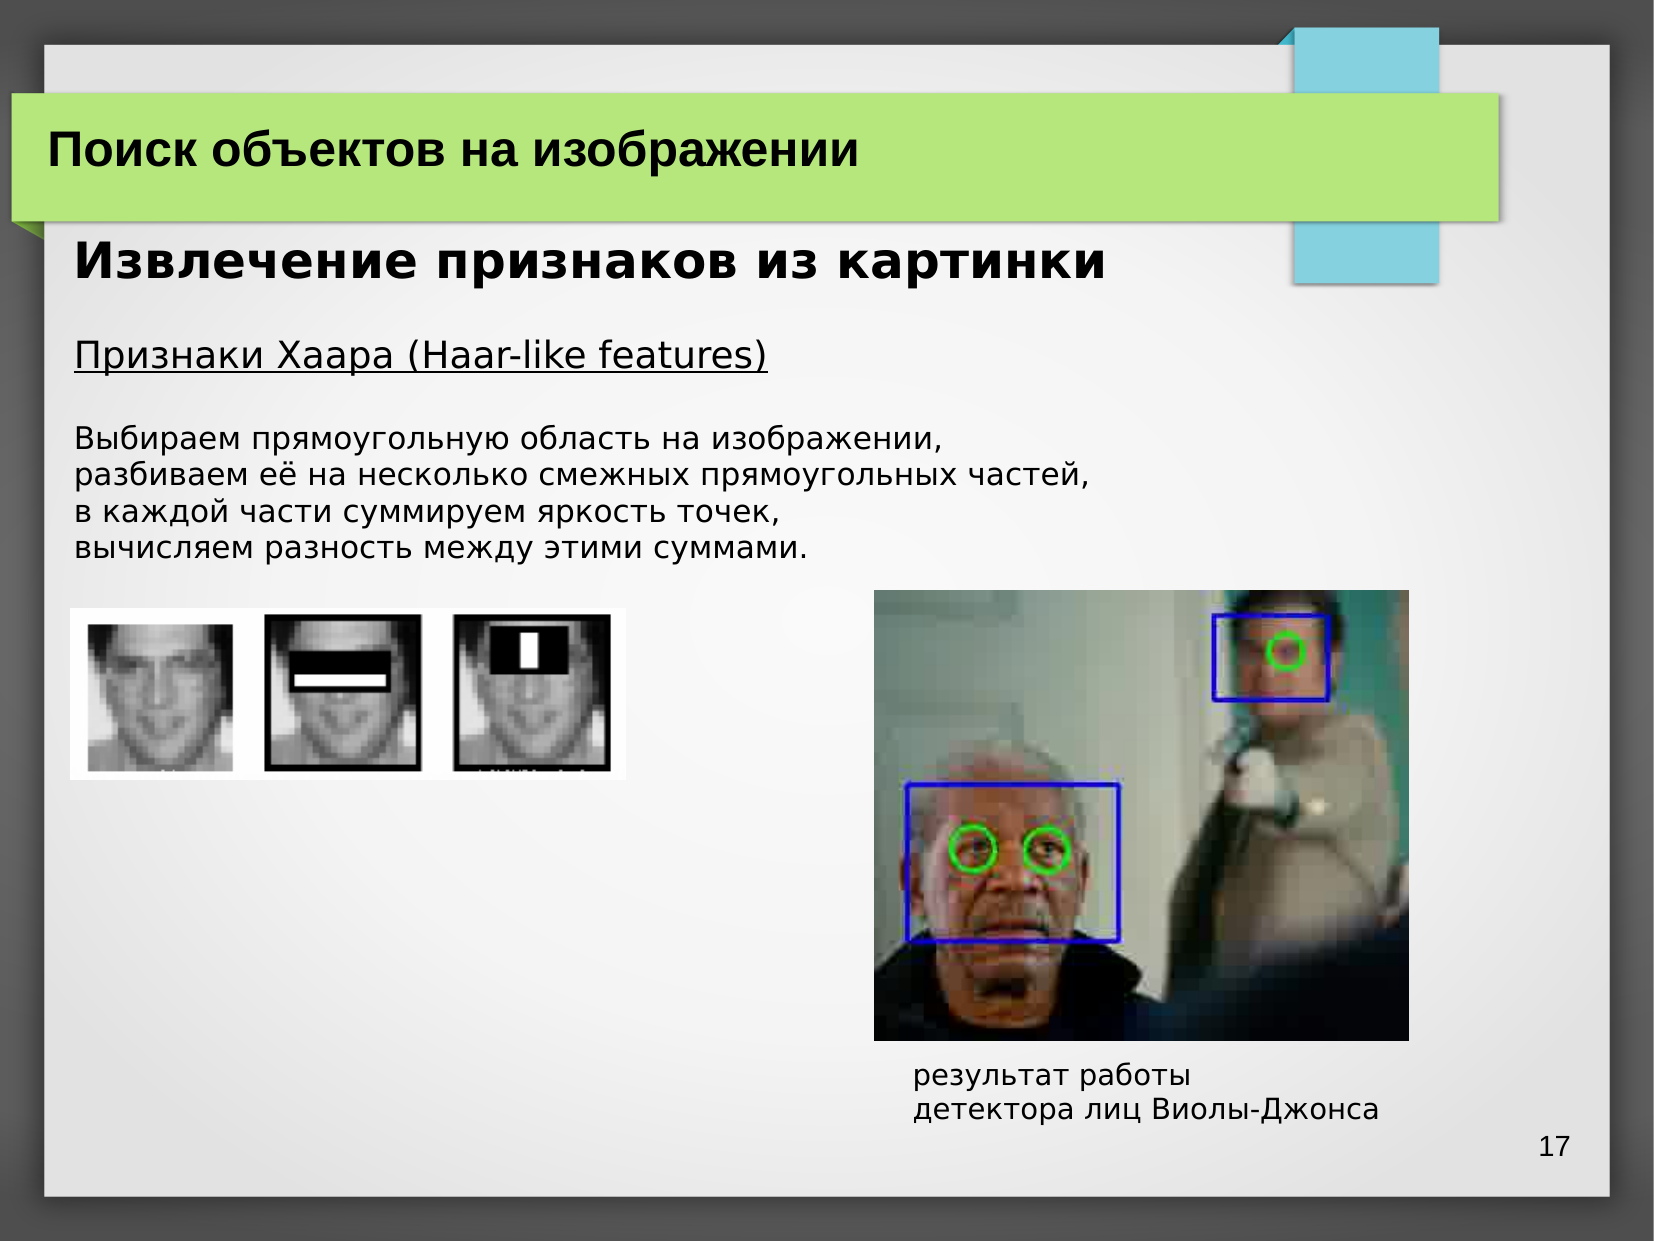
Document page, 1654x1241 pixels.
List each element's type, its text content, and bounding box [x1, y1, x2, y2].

text_box результат работы детектора лиц Виолы-Джонса [897, 1051, 1418, 1149]
text_box Извлечение признаков из картинки Признаки Хаара (Haar-like features) Выбираем прямоугольную область на изображении, разбиваем её на несколько смежных прямоугольных частей, в каждой части суммируем яркость точек, вычисляем разность между этими суммами. [59, 224, 1335, 591]
picture [0, 0, 1654, 1241]
title Поиск объектов на изображении [47, 120, 1004, 177]
